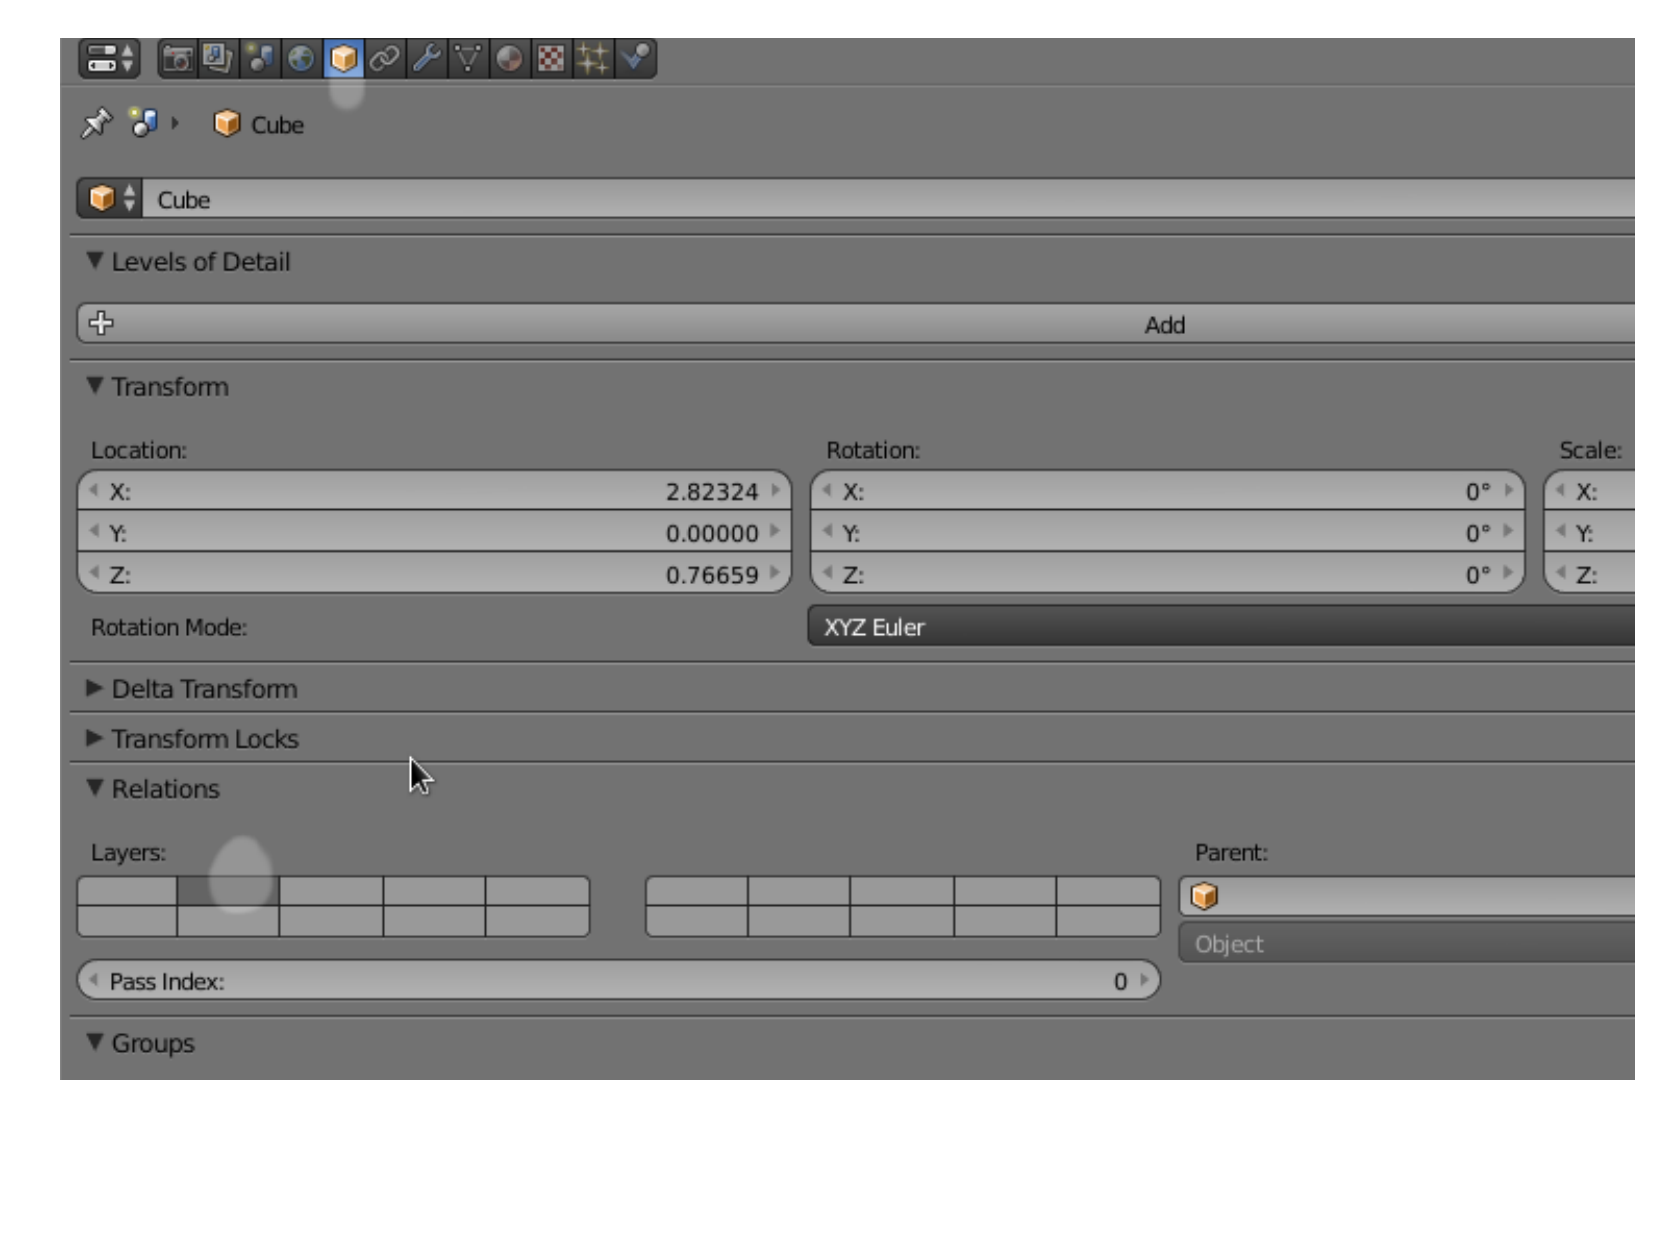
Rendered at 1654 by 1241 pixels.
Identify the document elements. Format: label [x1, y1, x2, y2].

picture [60, 38, 1635, 1081]
